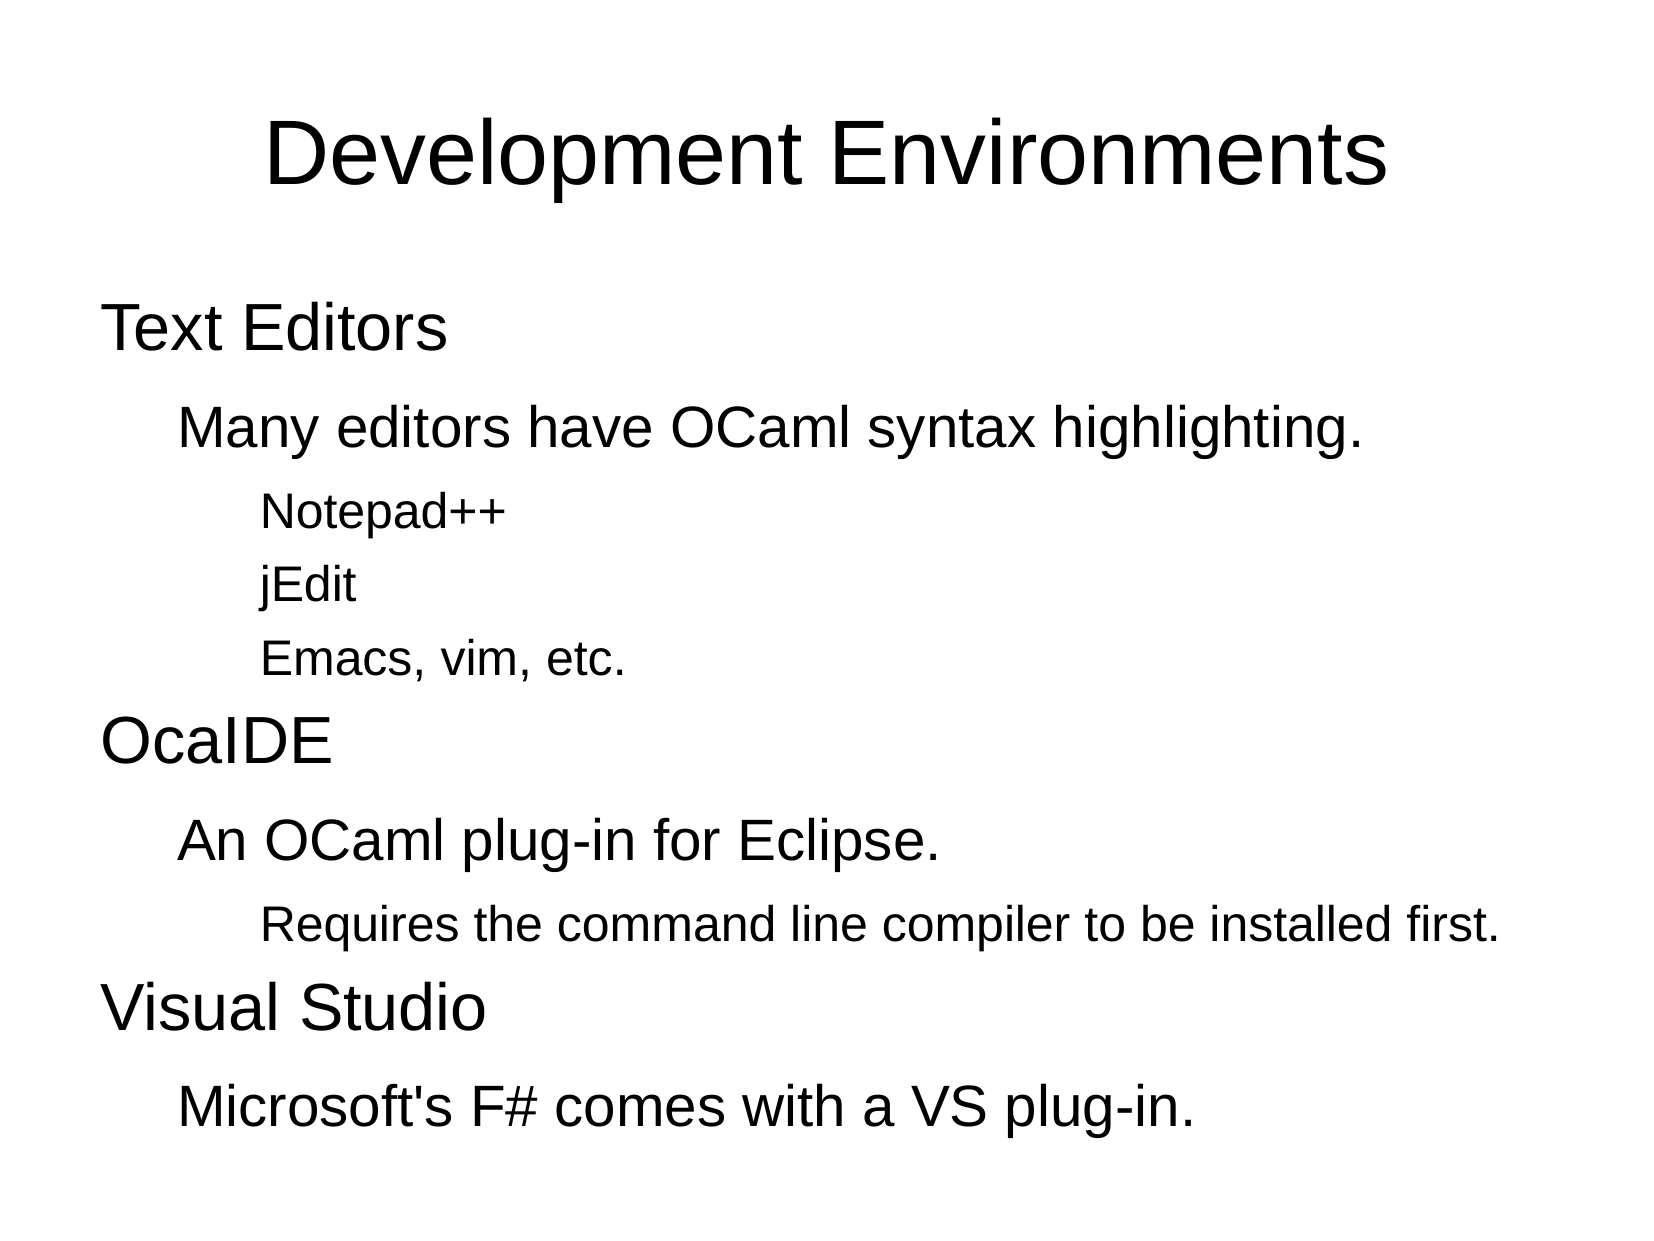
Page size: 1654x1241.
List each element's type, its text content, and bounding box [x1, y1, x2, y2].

list Text Editors Many editors have OCaml syntax highlighting. Notepad++ jEdit Emacs, vim, etc. OcaIDE An OCaml plug-in for Eclipse. Requires the command line compiler to be installed first. Visual Studio Microsoft's F# comes with a VS plug-in. [82, 290, 1571, 1137]
title Development Environments [82, 56, 1571, 250]
